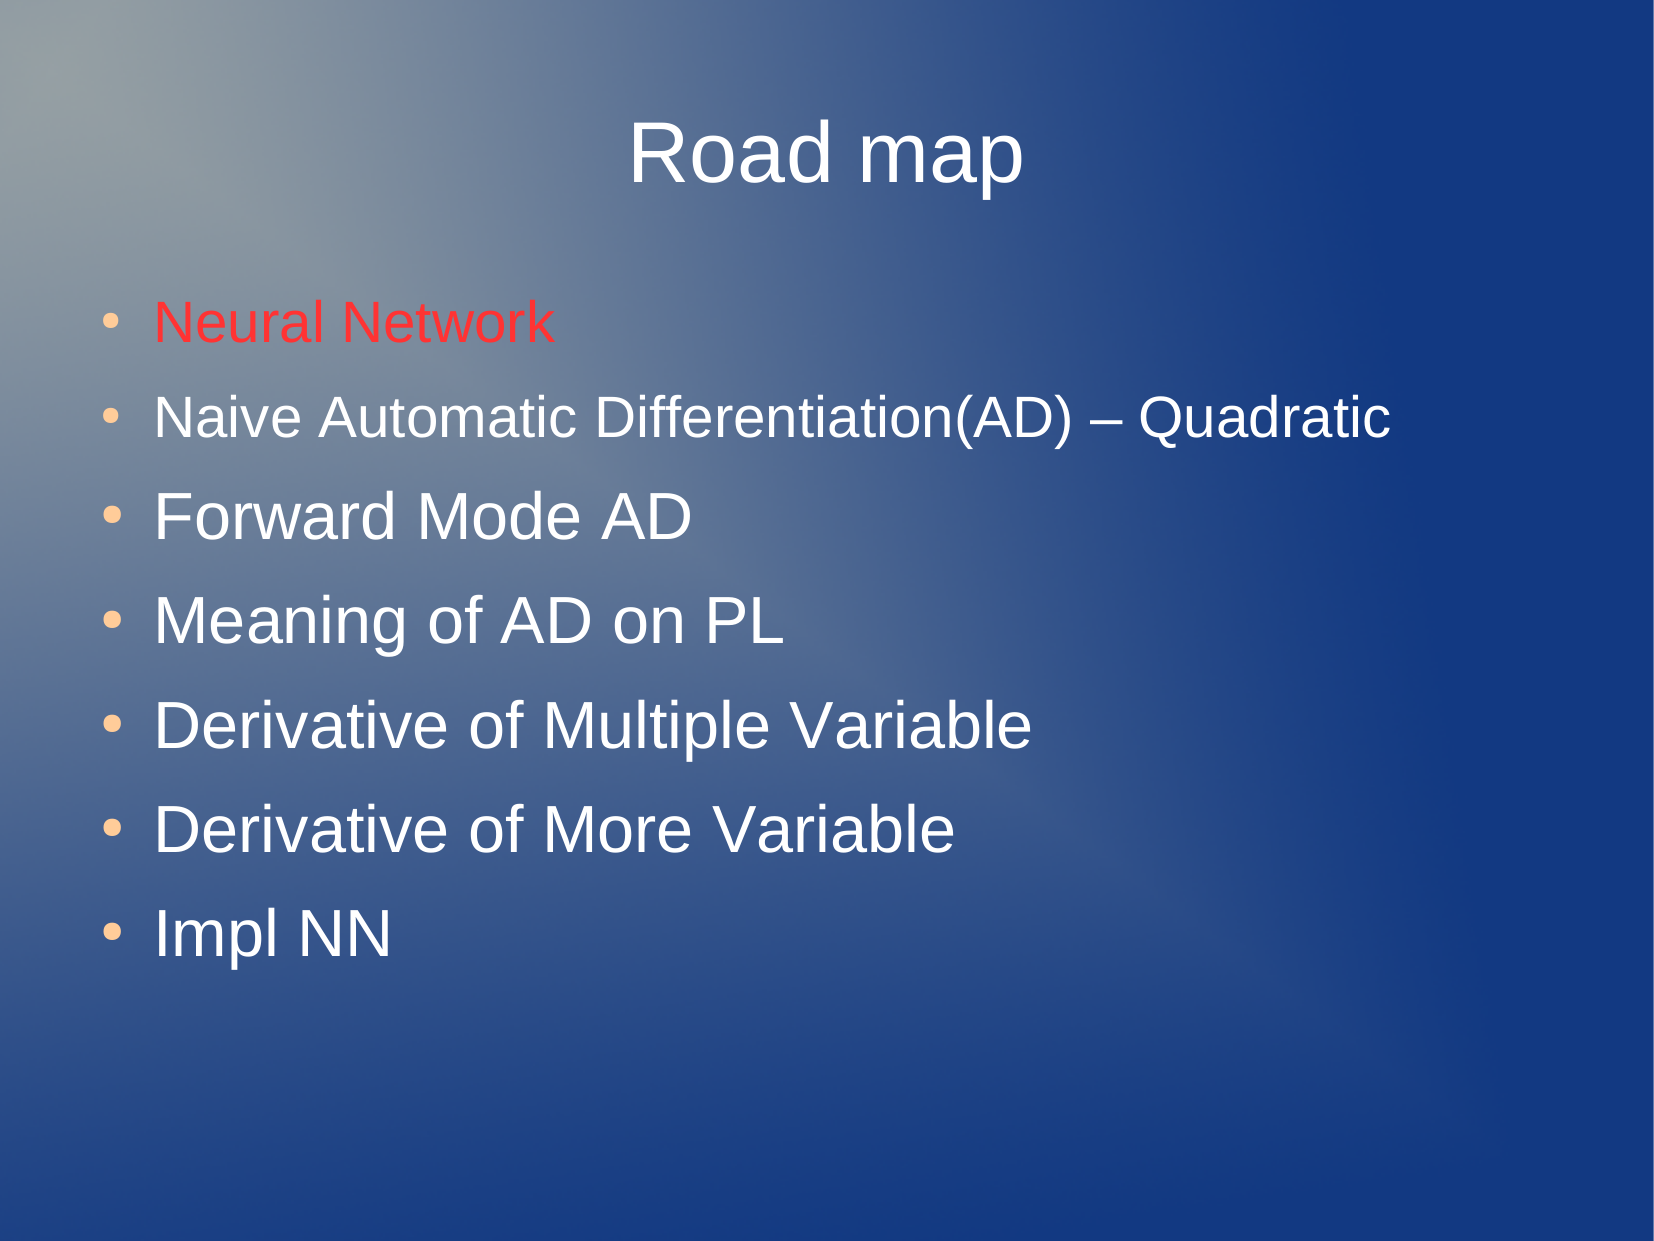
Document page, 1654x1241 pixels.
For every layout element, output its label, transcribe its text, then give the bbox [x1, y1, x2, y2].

list Neural Network Naive Automatic Differentiation(AD) – Quadratic Forward Mode AD Meaning of AD on PL Derivative of Multiple Variable Derivative of More Variable Impl NN [82, 290, 1571, 1109]
title Road map [82, 49, 1571, 257]
picture [0, 0, 1654, 1241]
